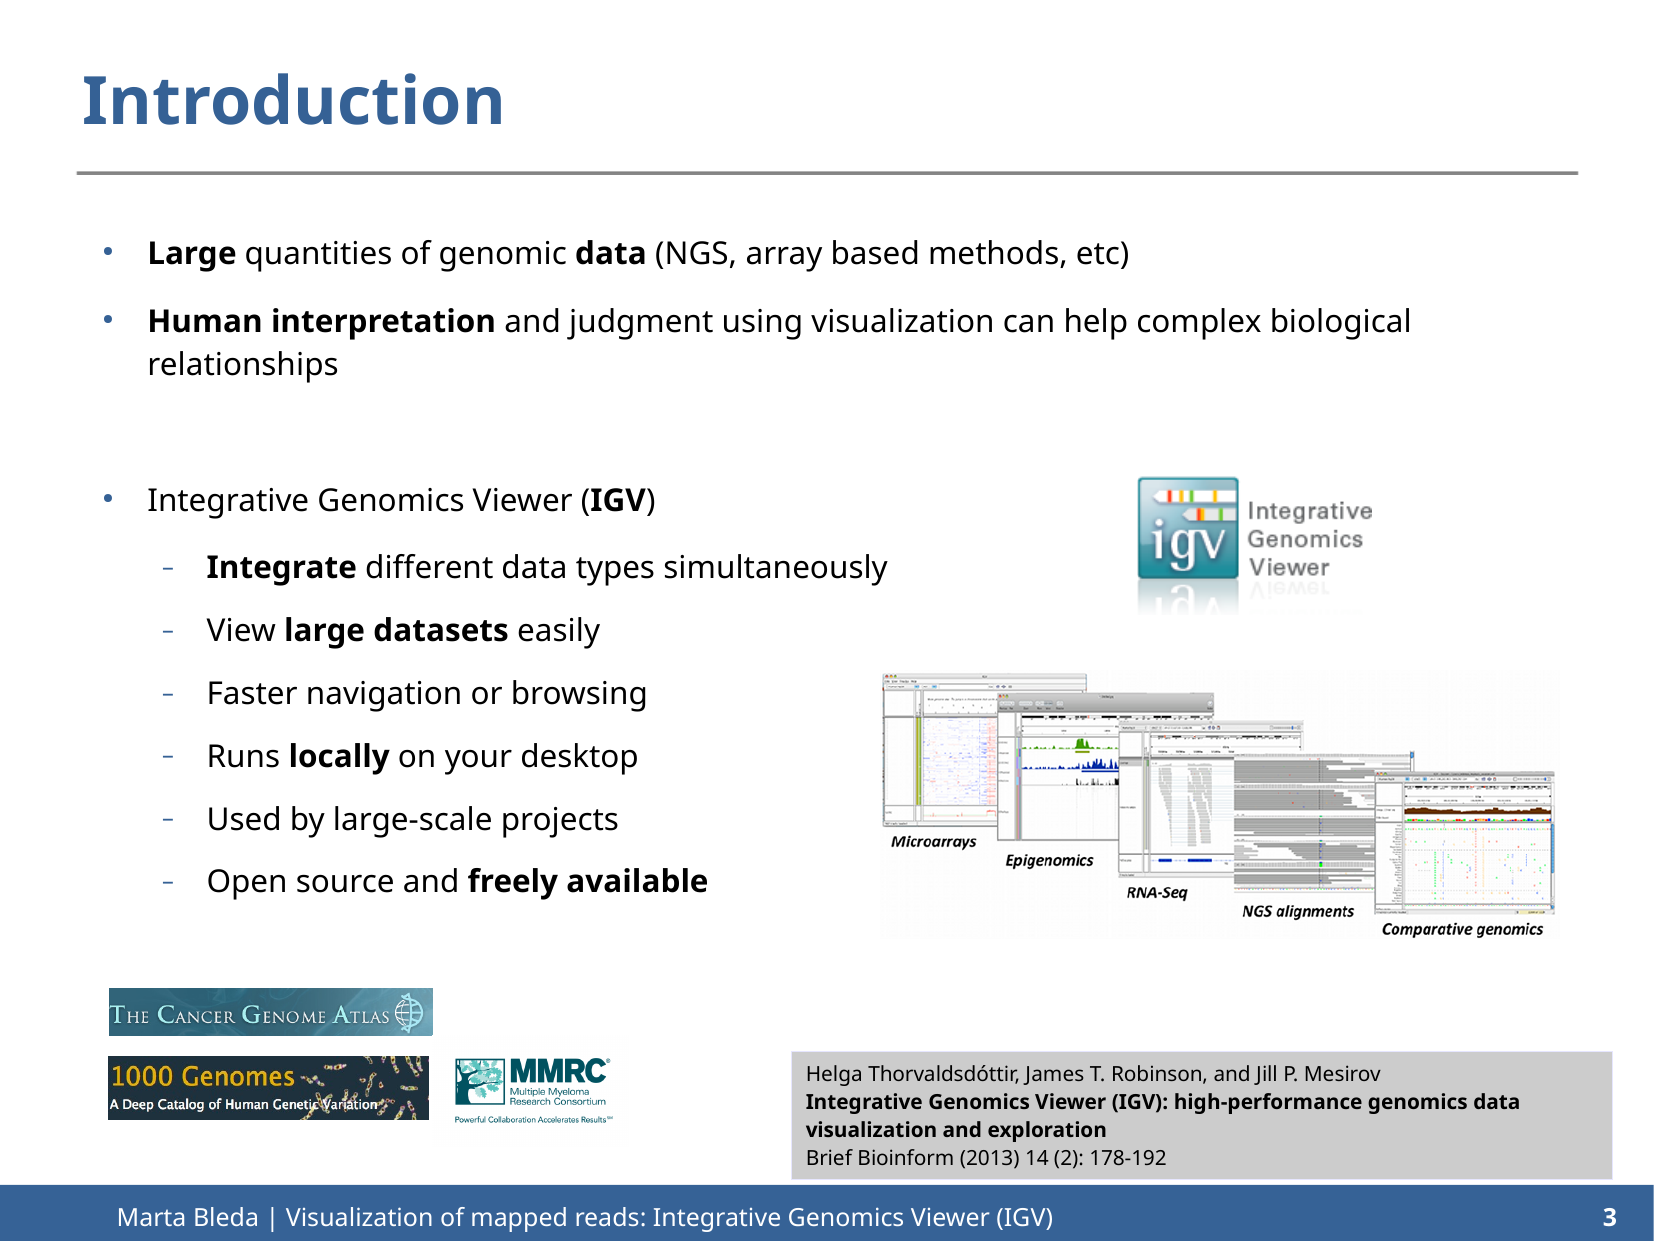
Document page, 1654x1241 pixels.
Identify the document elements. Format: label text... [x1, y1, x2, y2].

list Large quantities of genomic data (NGS, array based methods, etc) Human interpretation and judgment using visualization can help complex biological relationships Integrative Genomics Viewer (IGV) Integrate different data types simultaneously View large datasets easily Faster navigation or browsing Runs locally on your desktop Used by large-scale projects Open source and freely available [87, 231, 1560, 904]
picture [880, 670, 1560, 939]
picture [108, 1056, 429, 1120]
title Introduction [82, 49, 1571, 148]
picture [1137, 469, 1372, 615]
text_box Helga Thorvaldsdóttir, James T. Robinson, and Jill P. Mesirov Integrative Genomics Viewer (IGV): high-performance genomics data visualization and exploration Brief Bioinform (2013) 14 (2): 178-192 [791, 1051, 1613, 1164]
picture [109, 988, 629, 1147]
picture [74, 170, 1580, 175]
